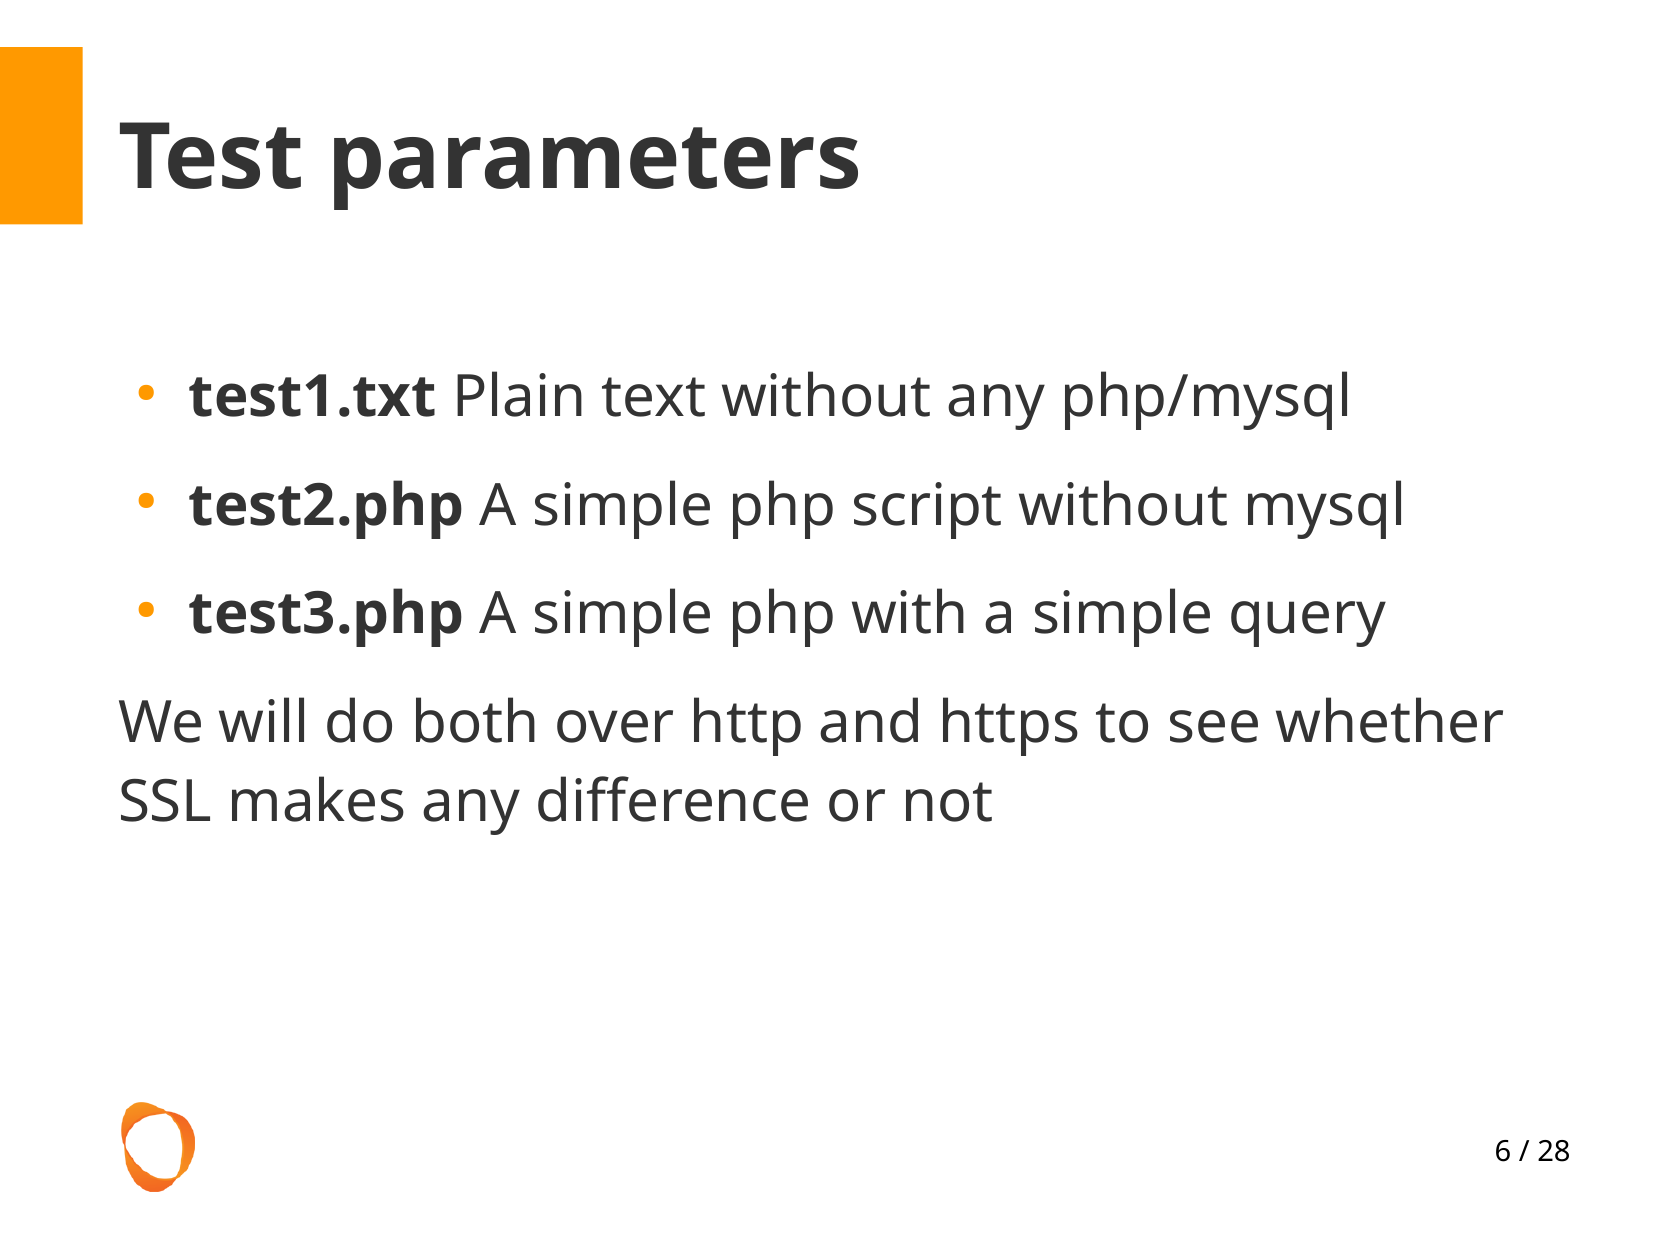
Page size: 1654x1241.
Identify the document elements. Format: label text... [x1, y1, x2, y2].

list test1.txt Plain text without any php/mysql test2.php A simple php script without mysql test3.php A simple php with a simple query We will do both over http and https to see whether SSL makes any difference or not [118, 354, 1536, 1074]
picture [118, 1101, 196, 1193]
title Test parameters [118, 49, 1571, 257]
